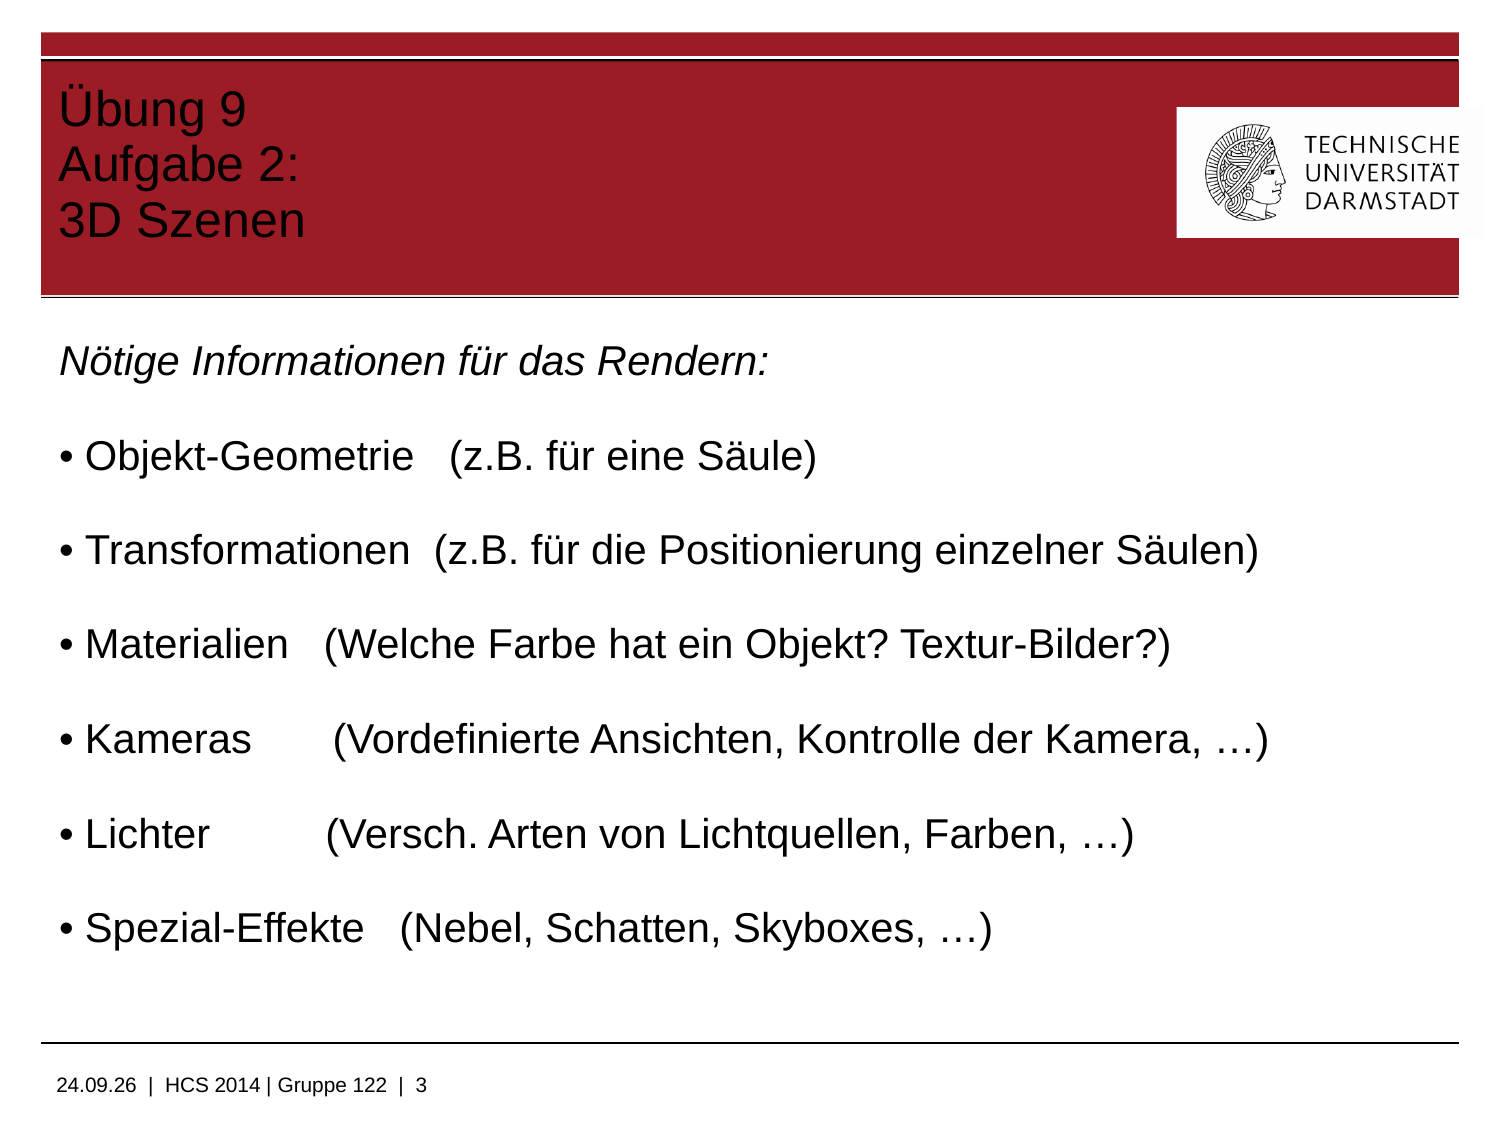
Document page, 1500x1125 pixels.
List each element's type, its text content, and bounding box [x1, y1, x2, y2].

title Übung 9 Aufgabe 2: 3D Szenen [59, 80, 1149, 249]
text_box Nötige Informationen für das Rendern: • Objekt-Geometrie (z.B. für eine Säule) • Transformationen (z.B. für die Positionierung einzelner Säulen) • Materialien (Welche Farbe hat ein Objekt? Textur-Bilder?) • Kameras (Vordefinierte Ansichten, Kontrolle der Kamera, …) • Lichter (Versch. Arten von Lichtquellen, Farben, …) • Spezial-Effekte (Nebel, Schatten, Skyboxes, …) [59, 318, 1451, 1047]
picture [1176, 107, 1484, 238]
